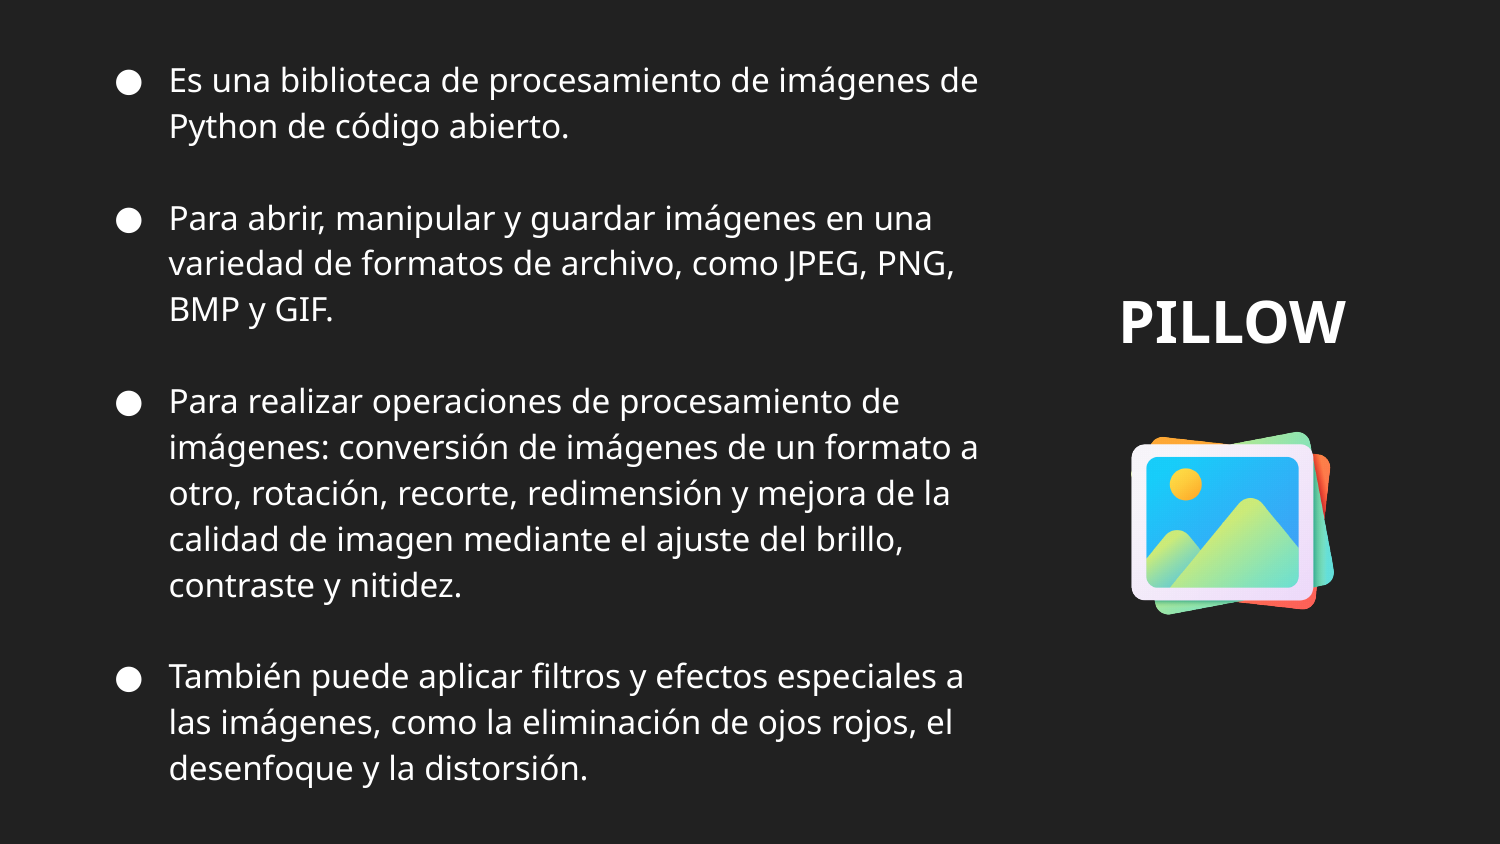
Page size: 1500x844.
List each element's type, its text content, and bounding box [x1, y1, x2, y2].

title PILLOW [998, 270, 1477, 365]
picture [1131, 421, 1334, 625]
text_box Es una biblioteca de procesamiento de imágenes de Python de código abierto. Para abrir, manipular y guardar imágenes en una variedad de formatos de archivo, como JPEG, PNG, BMP y GIF. Para realizar operaciones de procesamiento de imágenes: conversión de imágenes de un formato a otro, rotación, recorte, redimensión y mejora de la calidad de imagen mediante el ajuste del brillo, contraste y nitidez. También puede aplicar filtros y efectos especiales a las imágenes, como la eliminación de ojos rojos, el desenfoque y la distorsión. [78, 38, 998, 803]
